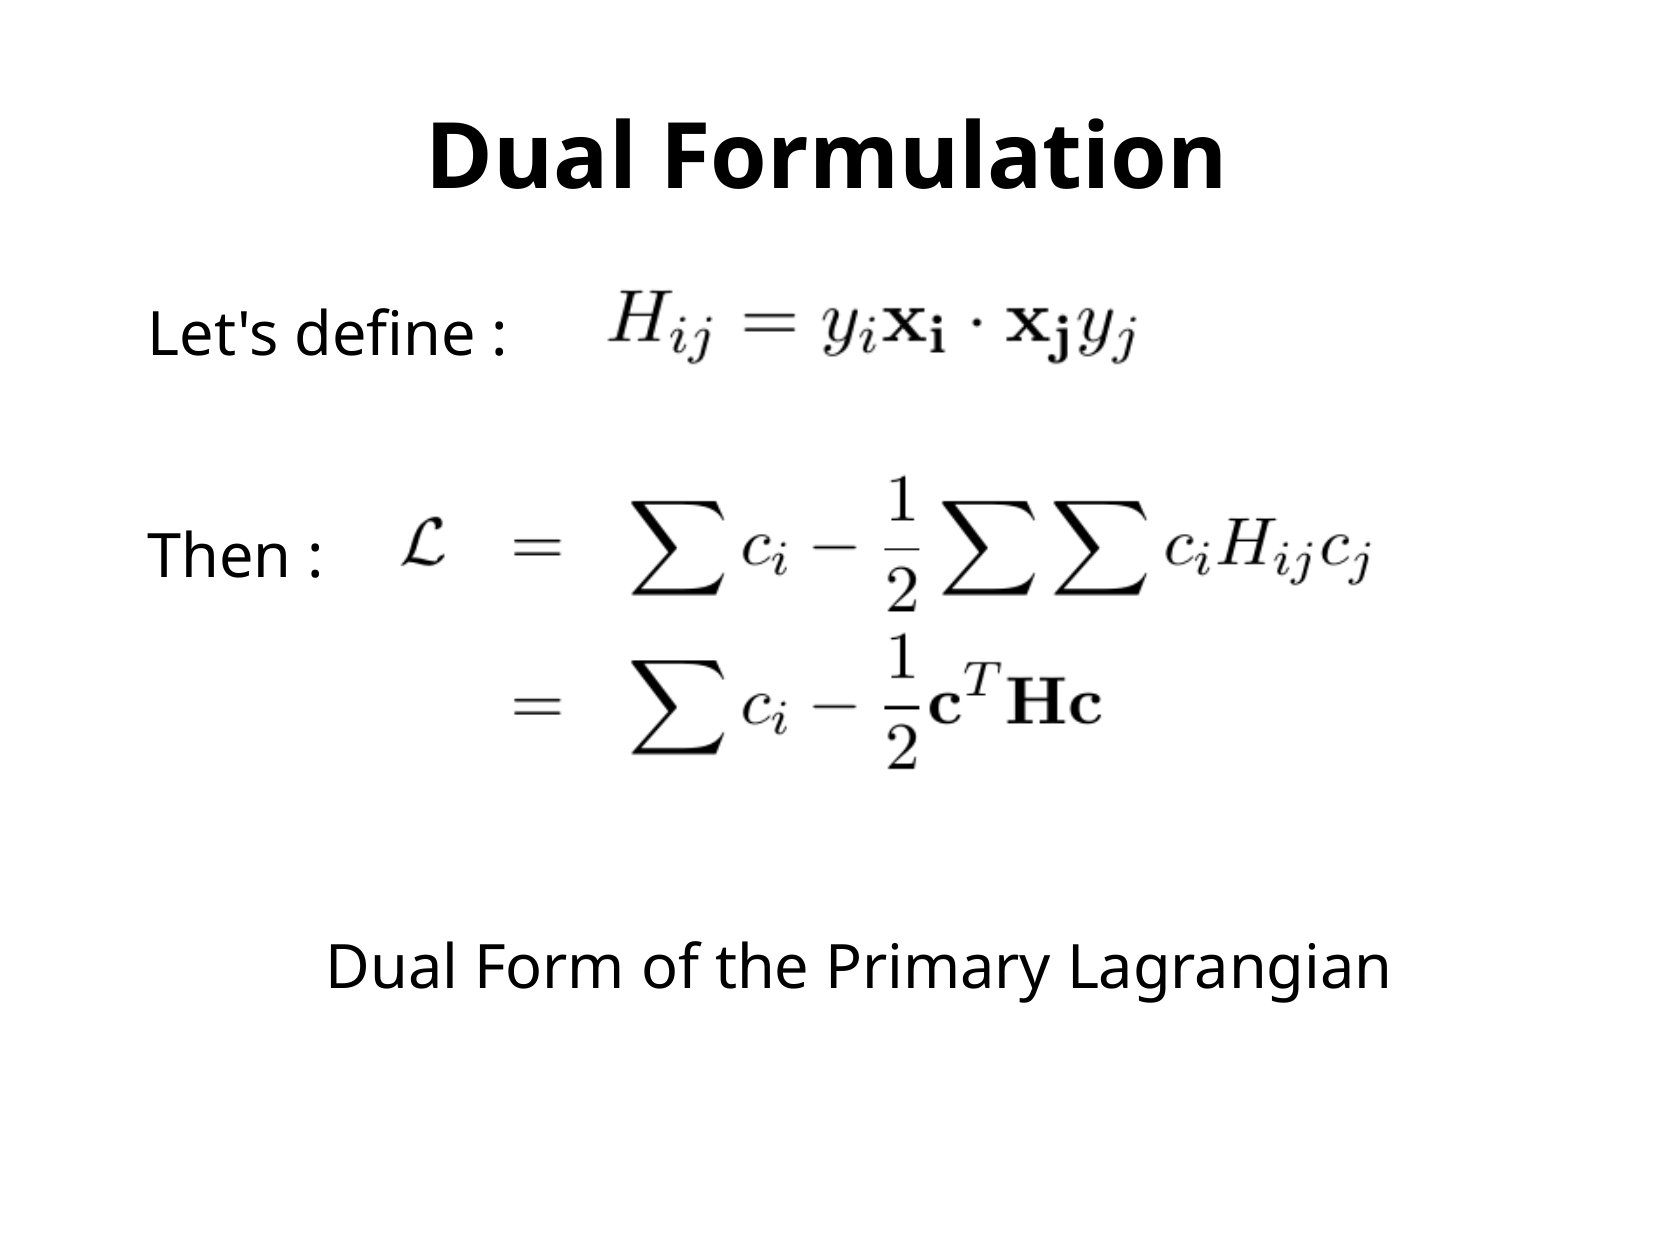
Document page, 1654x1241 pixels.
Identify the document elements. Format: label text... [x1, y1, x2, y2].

picture [368, 442, 1412, 799]
list Let's define : Then : Dual Form of the Primary Lagrangian [82, 290, 1571, 1010]
title Dual Formulation [82, 49, 1571, 257]
picture [587, 251, 1171, 399]
